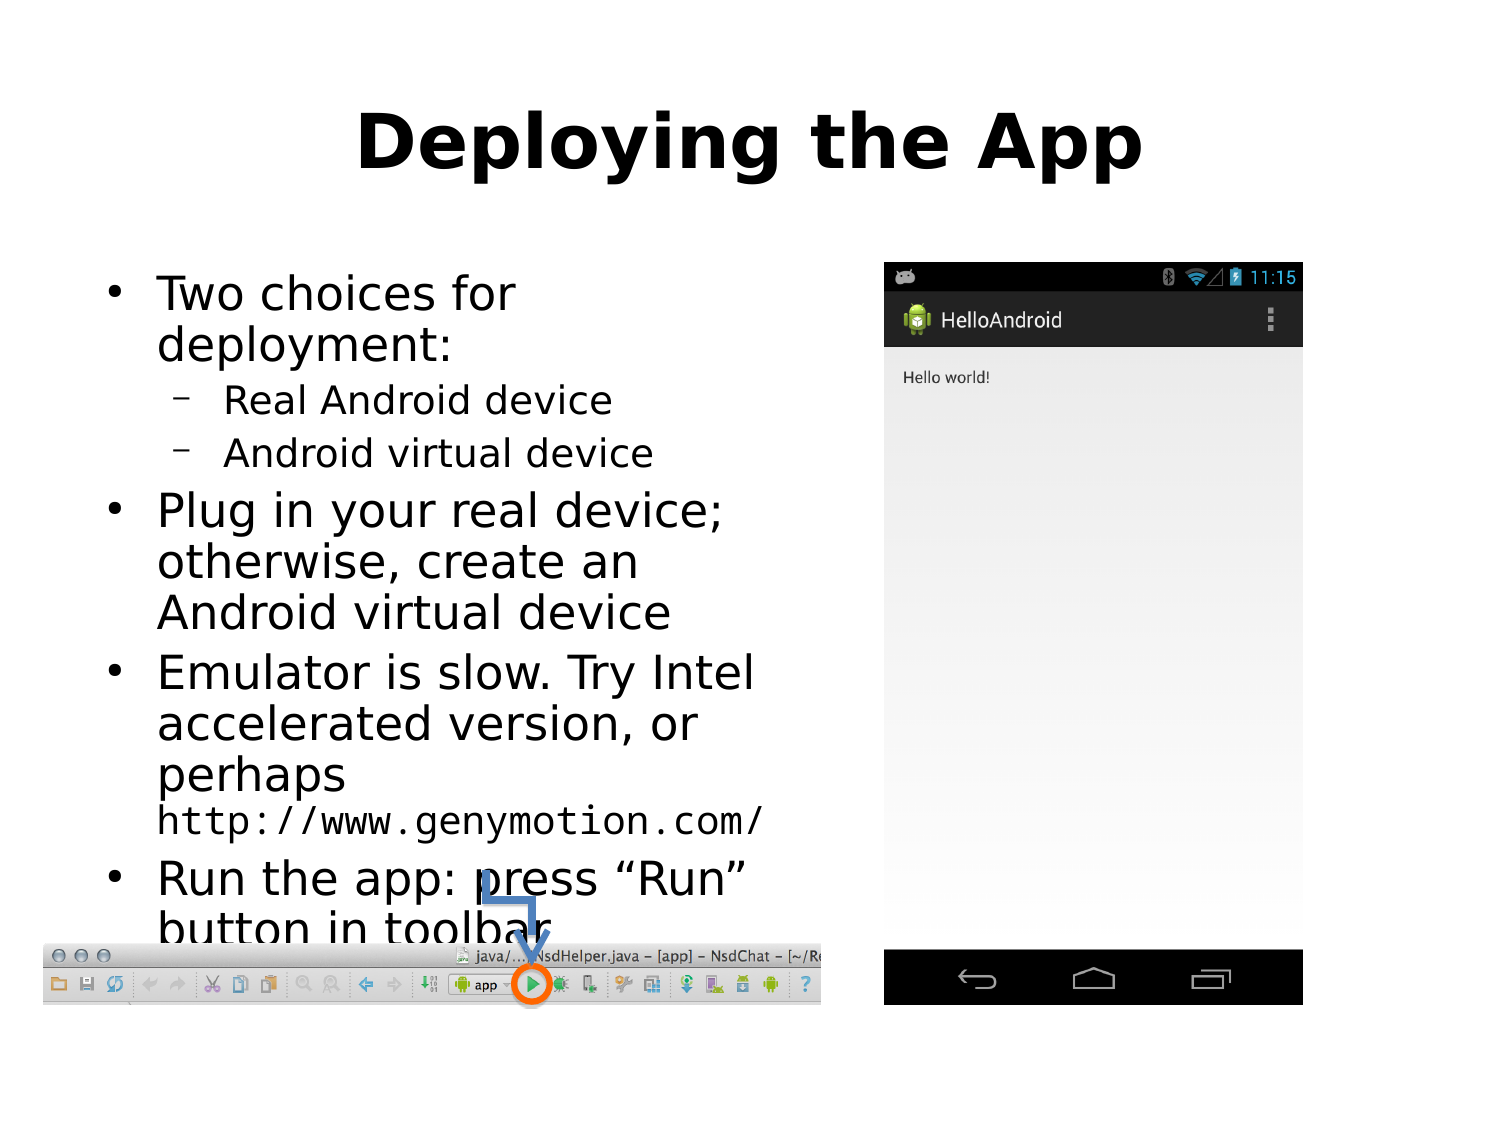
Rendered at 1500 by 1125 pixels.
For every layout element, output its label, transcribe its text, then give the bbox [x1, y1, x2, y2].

list Two choices for deployment: Real Android device Android virtual device Plug in your real device; otherwise, create an Android virtual device Emulator is slow. Try Intel accelerated version, or perhaps http://www.genymotion.com/ Run the app: press “Run” button in toolbar [75, 262, 762, 943]
picture [535, 262, 1426, 1005]
picture [518, 974, 545, 998]
picture [43, 943, 527, 1005]
picture [528, 943, 536, 950]
title Deploying the App [75, 45, 1426, 233]
